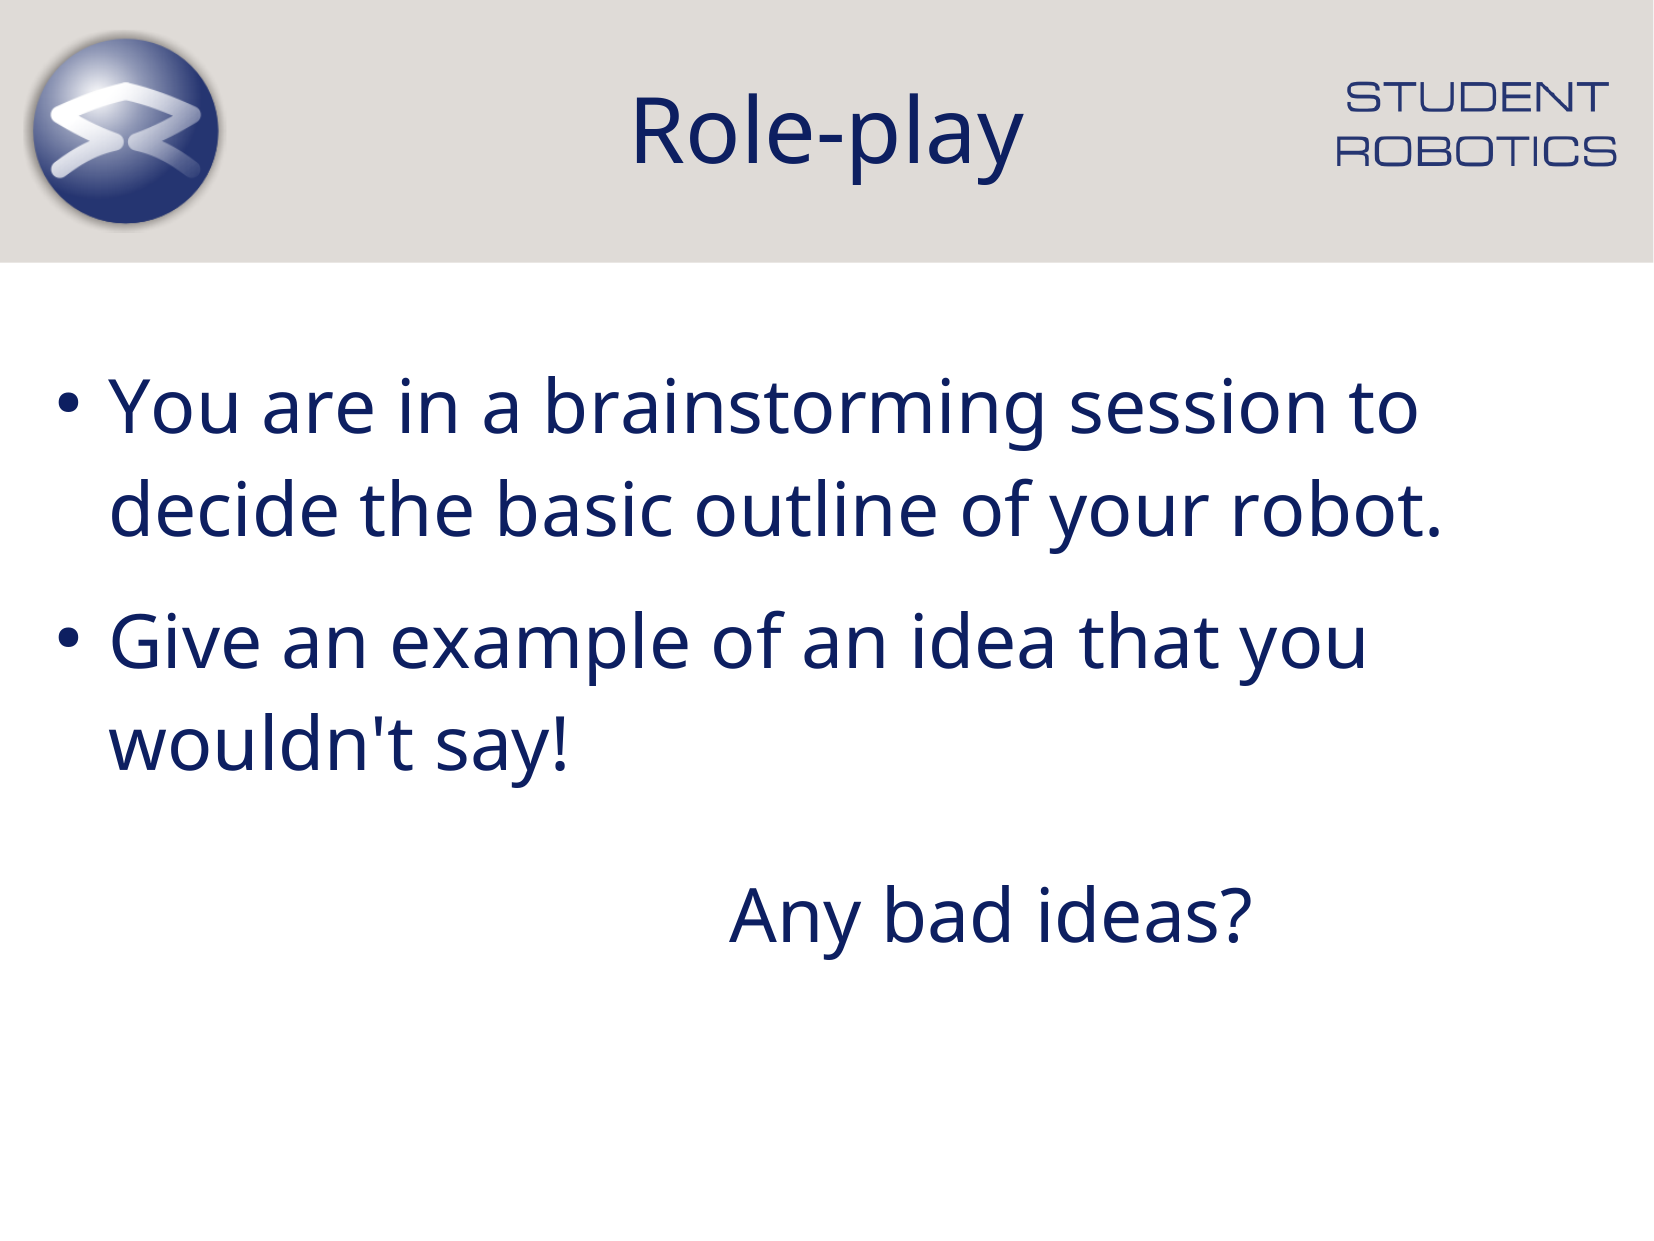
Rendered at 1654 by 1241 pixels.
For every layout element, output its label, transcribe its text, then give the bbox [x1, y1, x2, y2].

picture [1571, 68, 1633, 174]
title Role-play [82, 0, 1571, 257]
list Any bad ideas? [600, 862, 1313, 1051]
picture [9, 19, 82, 245]
list You are in a brainstorming session to decide the basic outline of your robot. Give an example of an idea that you wouldn't say! [37, 353, 1613, 788]
